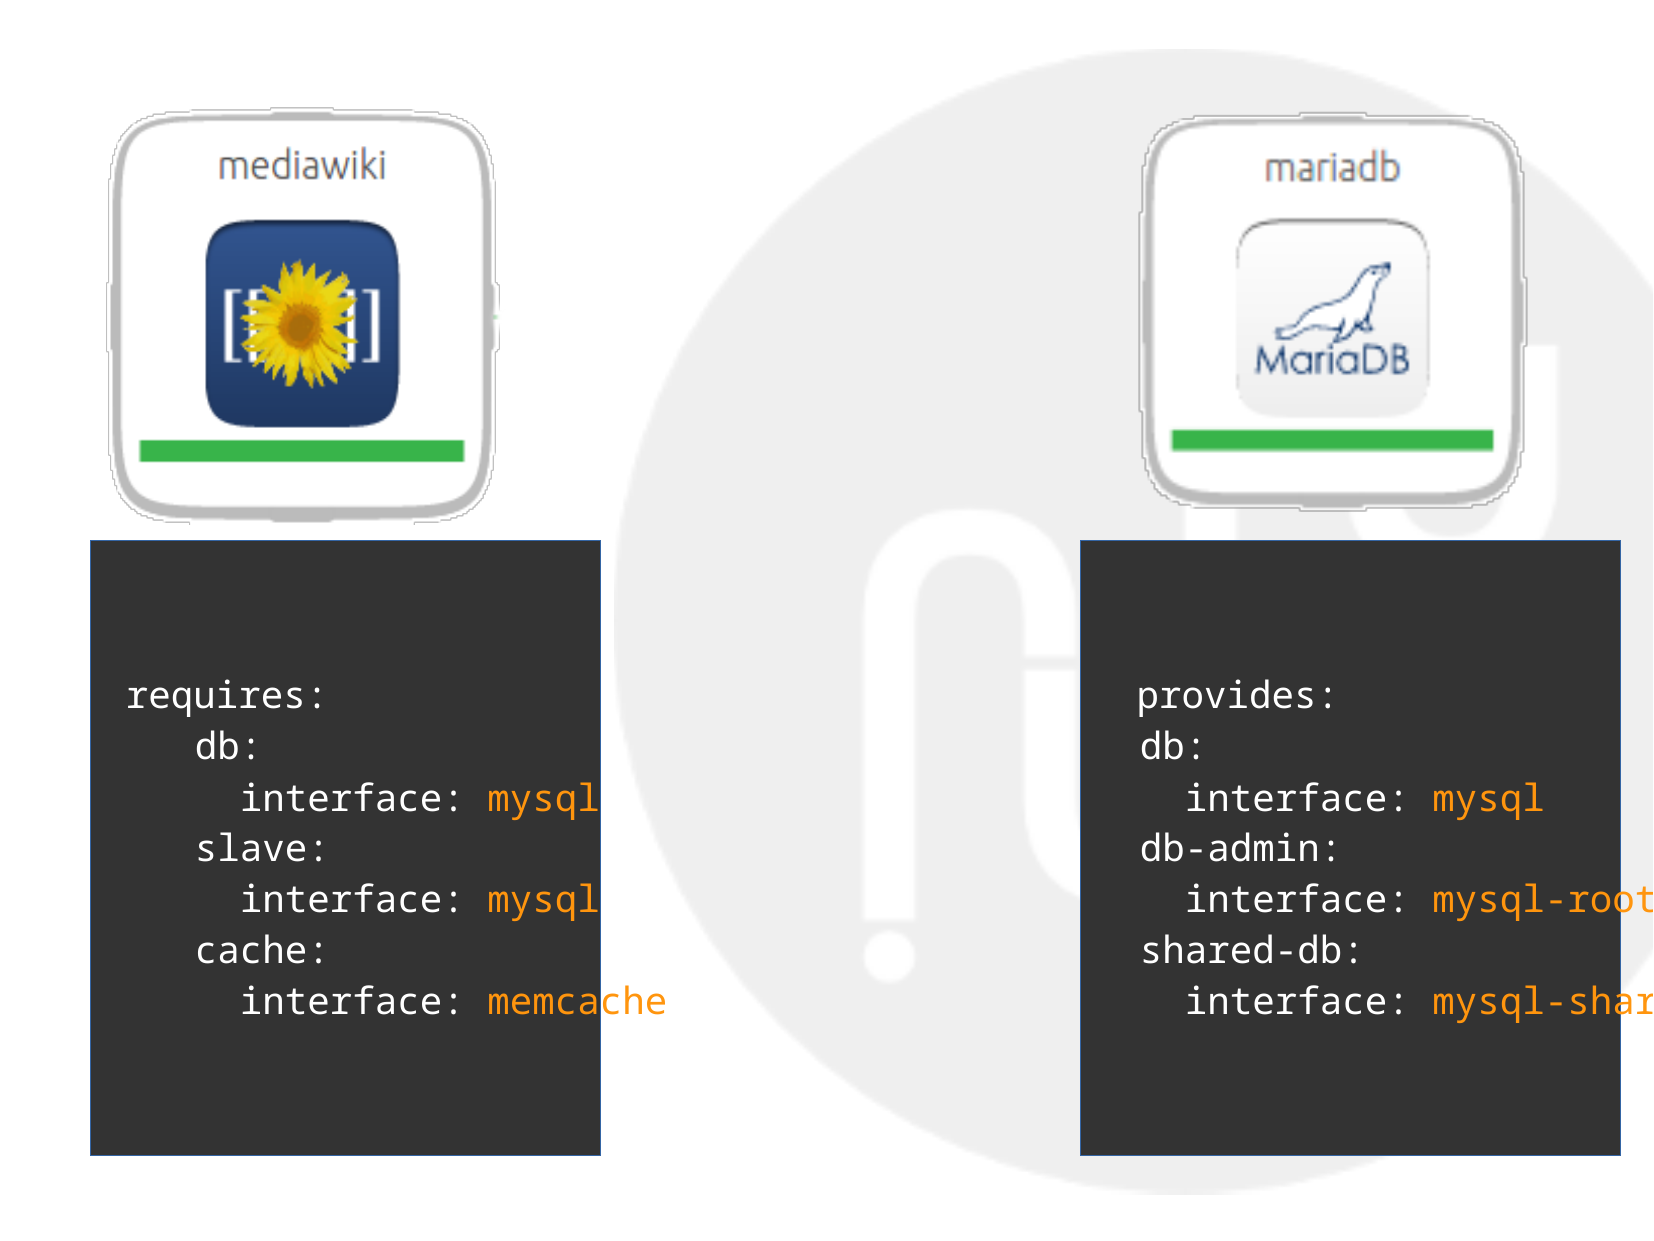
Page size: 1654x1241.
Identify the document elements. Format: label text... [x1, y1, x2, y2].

picture [105, 104, 506, 526]
picture [614, 49, 1654, 1195]
text_box provides: db: interface: mysql db-admin: interface: mysql-root shared-db: interface: mysql-shared [1080, 540, 1621, 1156]
text_box requires: db: interface: mysql slave: interface: mysql cache: interface: memcache [90, 540, 601, 1156]
